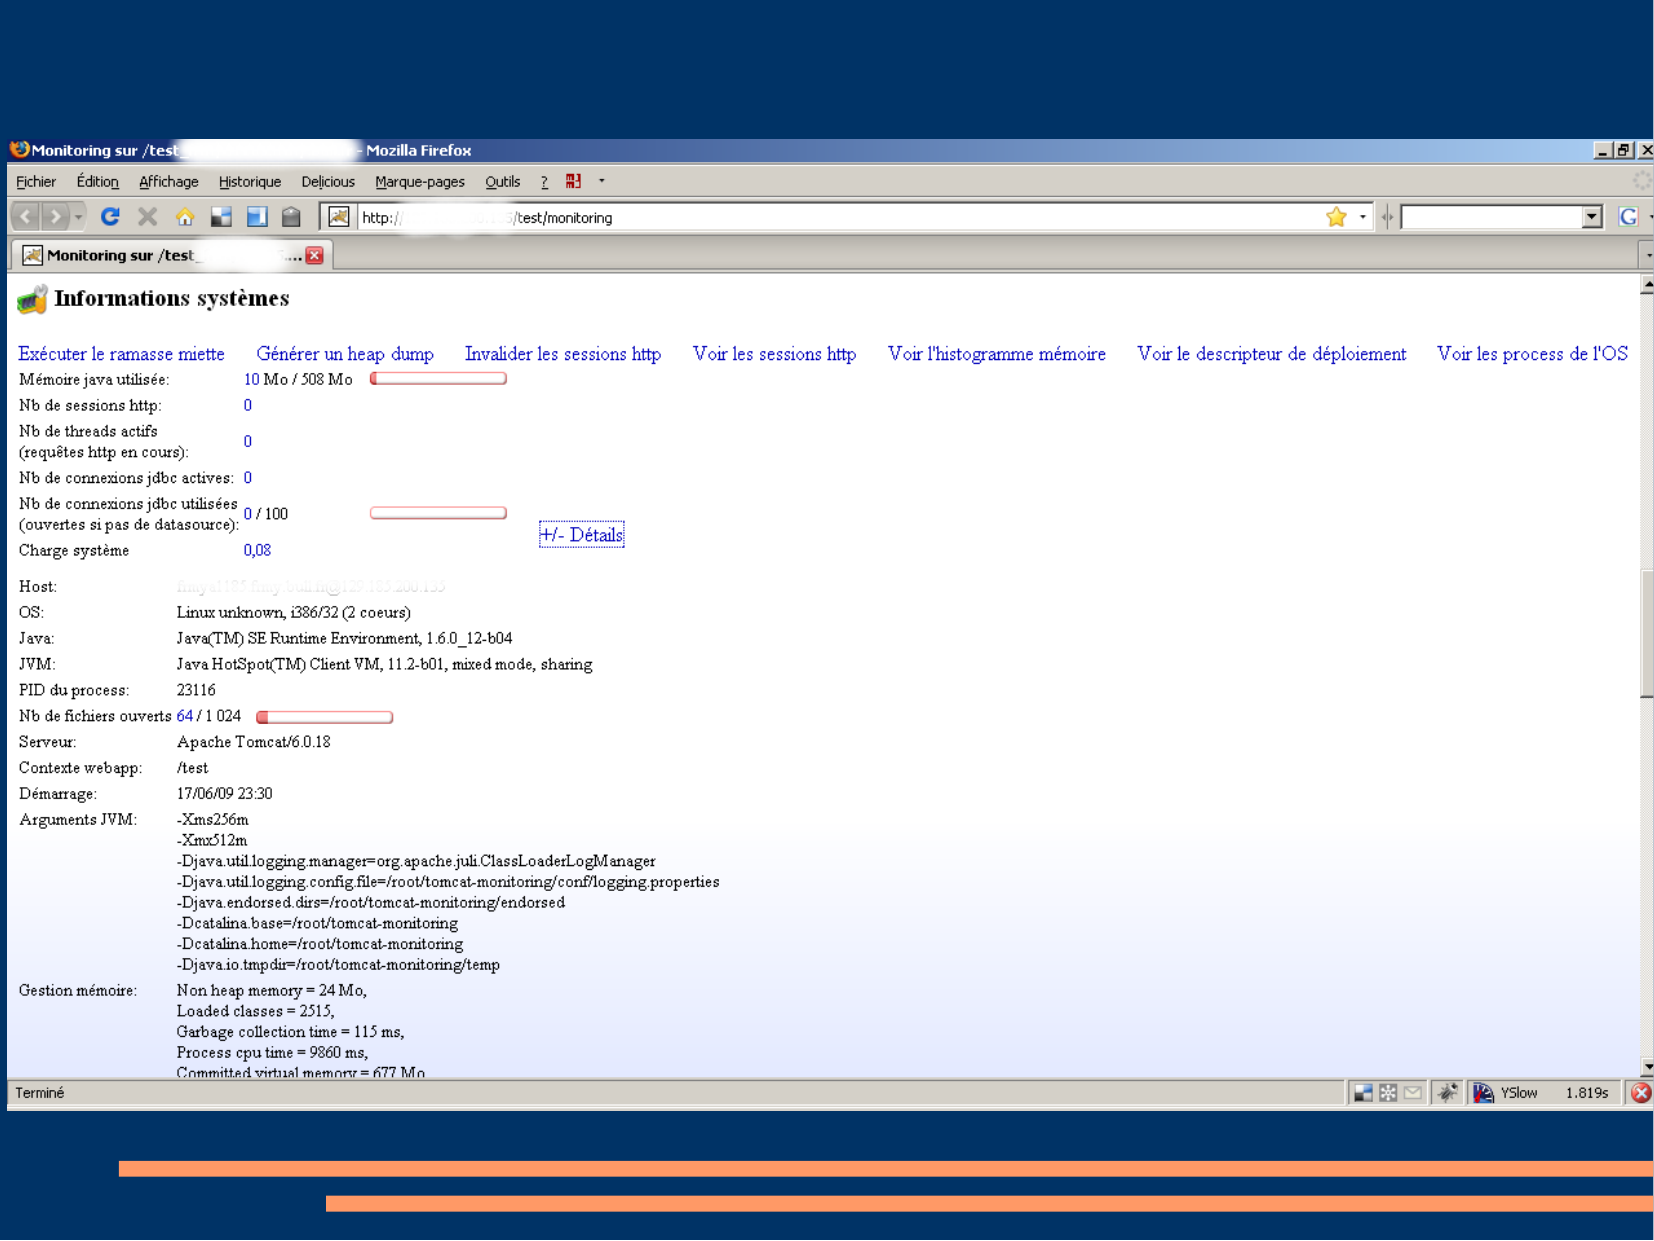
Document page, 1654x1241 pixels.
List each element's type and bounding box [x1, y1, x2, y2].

picture [7, 139, 1654, 1111]
